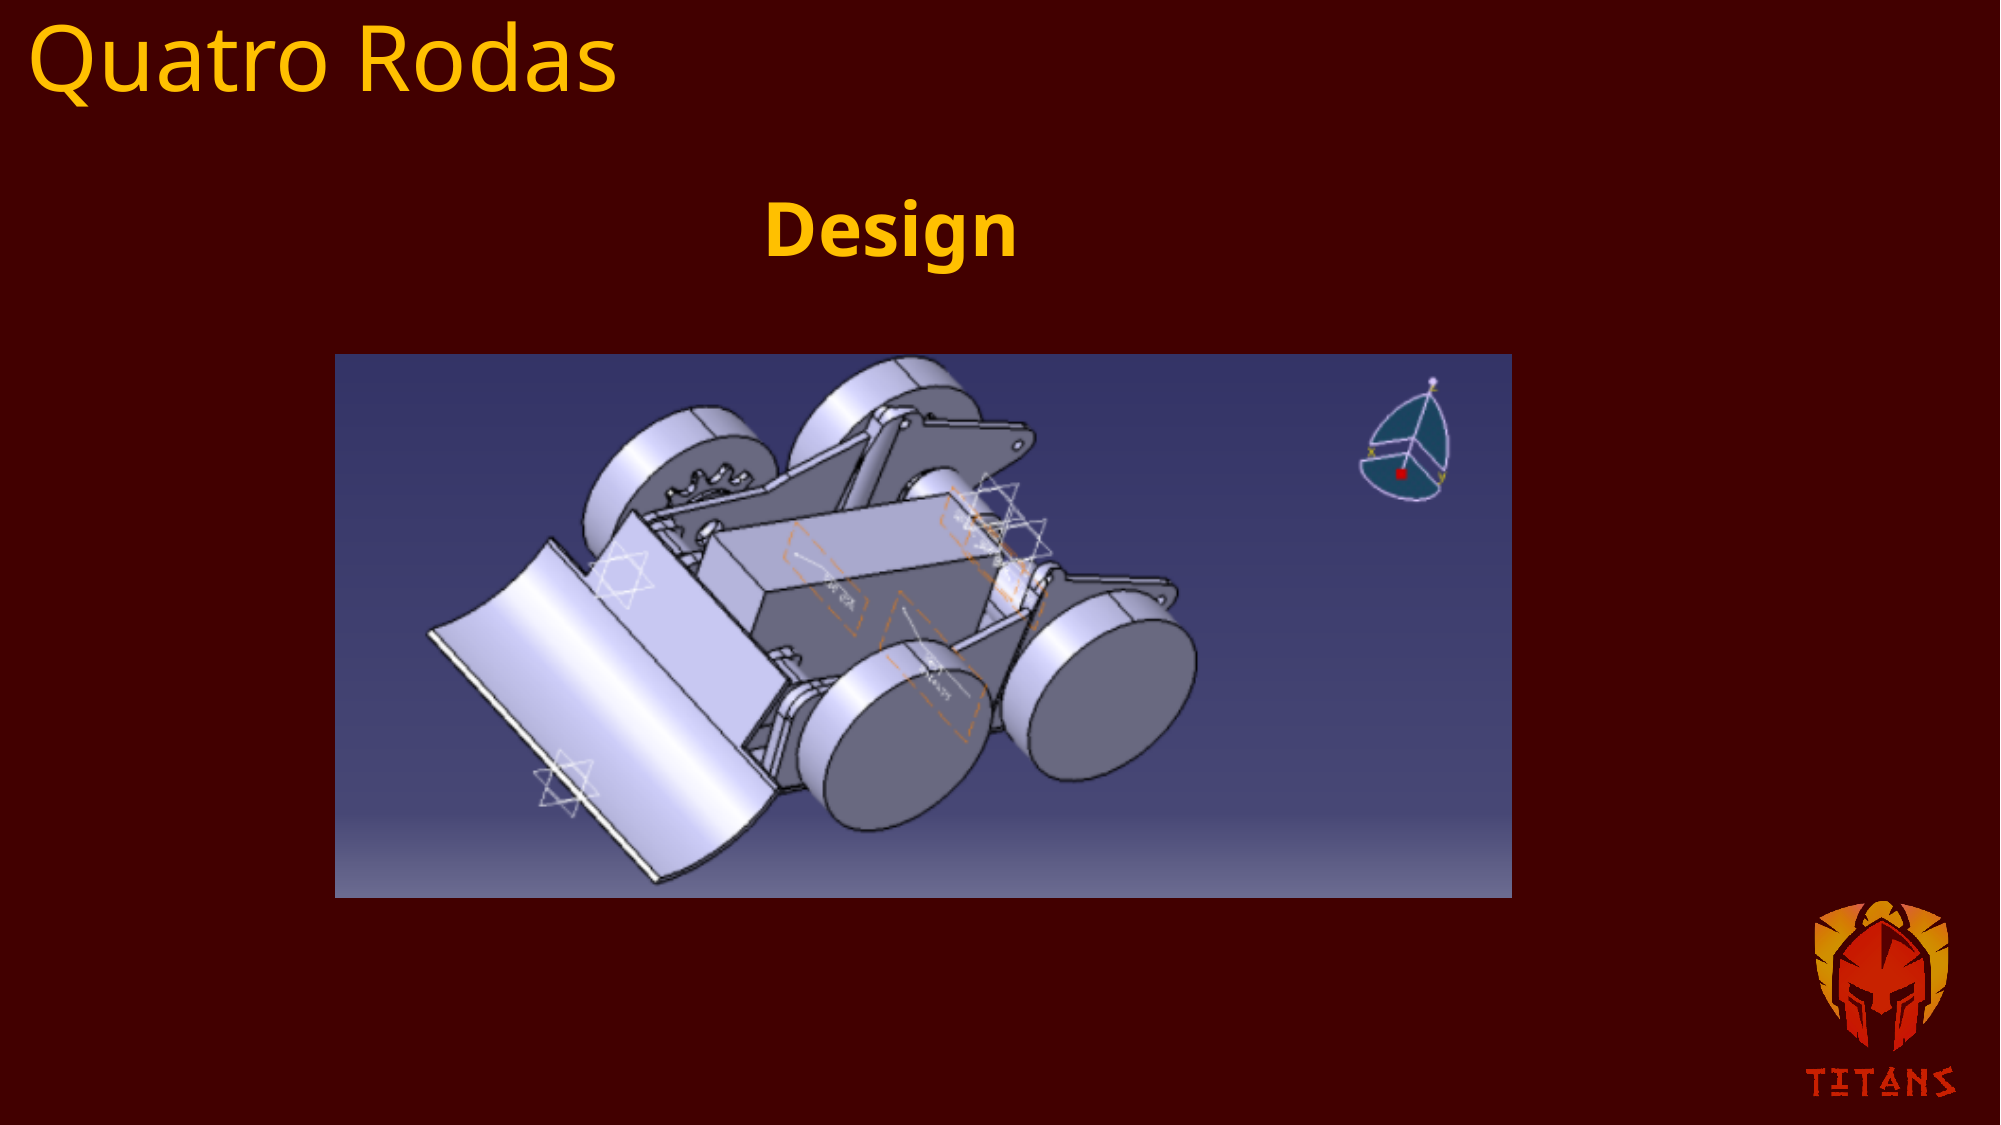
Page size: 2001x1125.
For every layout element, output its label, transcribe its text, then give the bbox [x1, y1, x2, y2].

picture [1749, 888, 2000, 1125]
text_box Design [762, 181, 1052, 284]
title Quatro Rodas [11, 0, 1737, 171]
picture [335, 354, 1512, 898]
